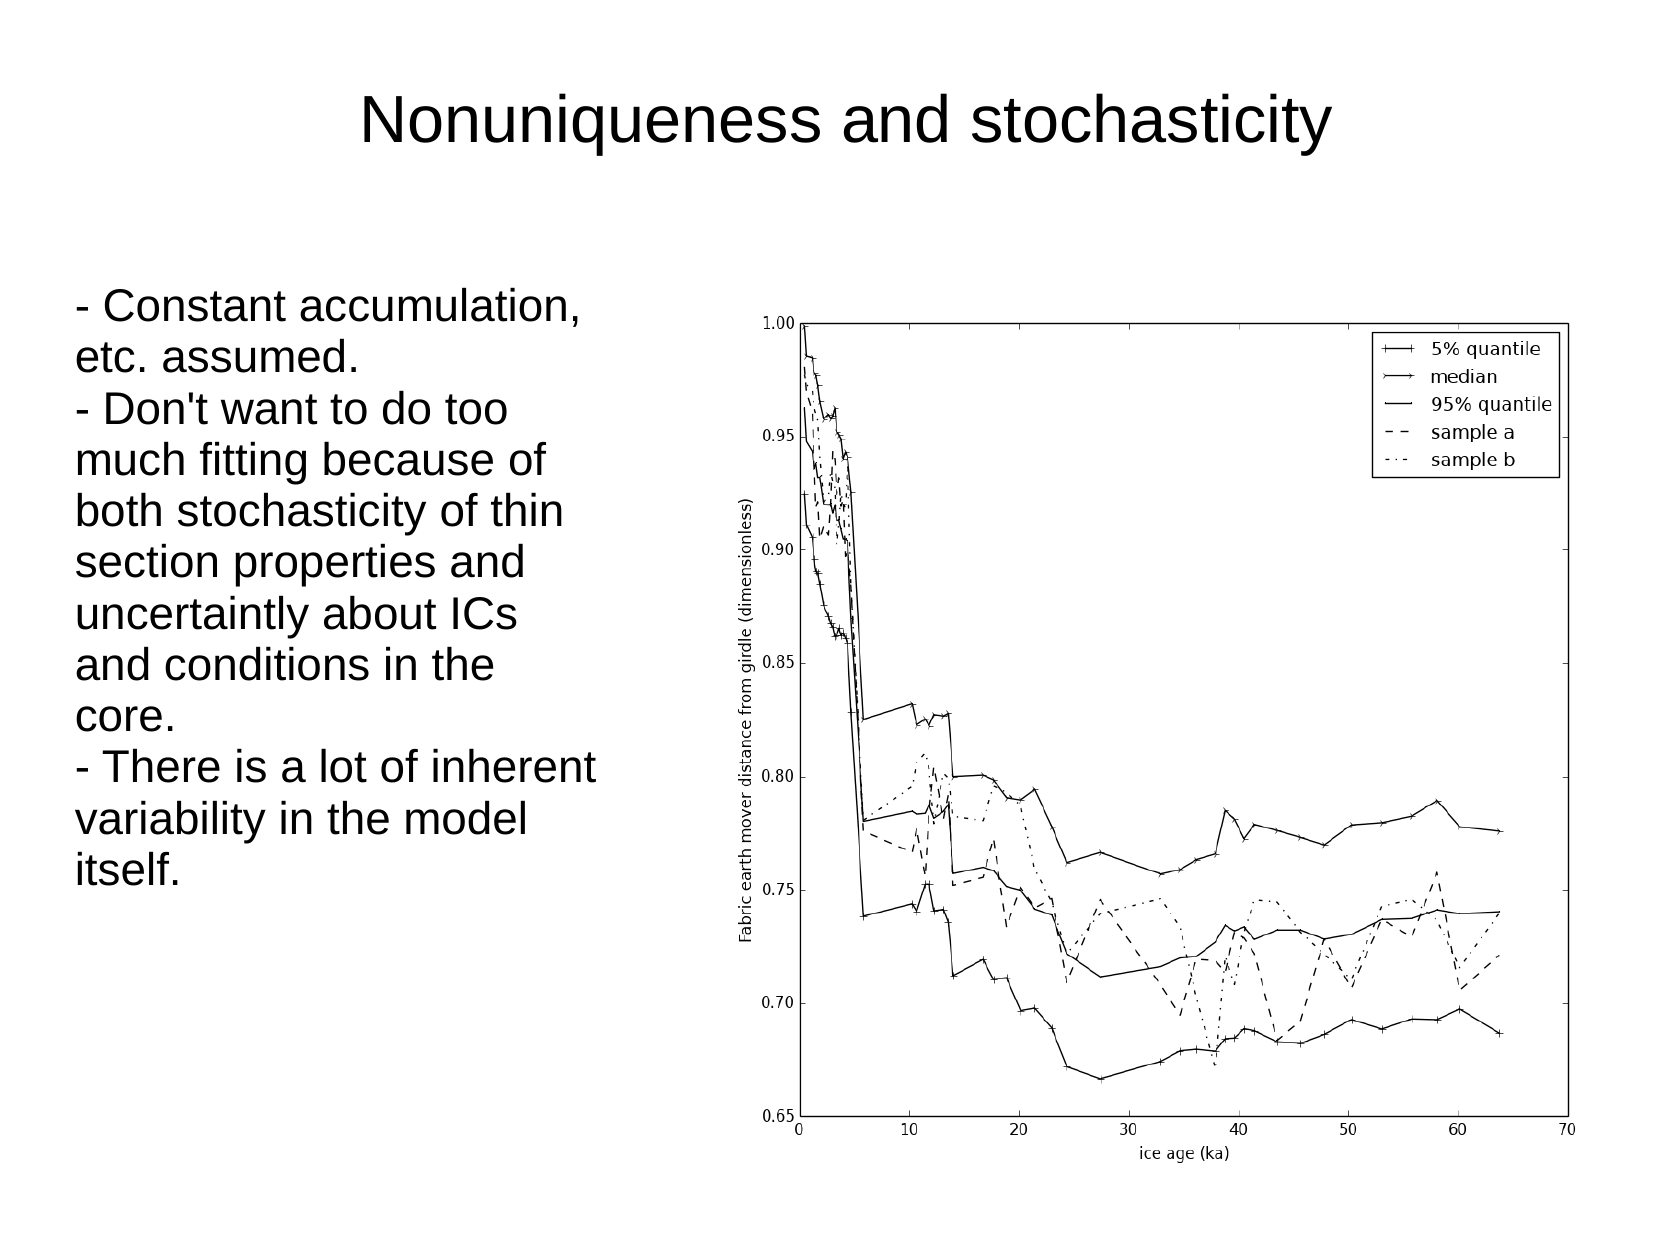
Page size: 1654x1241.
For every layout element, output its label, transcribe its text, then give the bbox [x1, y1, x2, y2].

text_box Nonuniqueness and stochasticity [345, 75, 1353, 165]
picture [675, 224, 1654, 1216]
text_box - Constant accumulation, etc. assumed. - Don't want to do too much fitting because of both stochasticity of thin section properties and uncertaintly about ICs and conditions in the core. - There is a lot of inherent variability in the model itself. [60, 272, 616, 1231]
